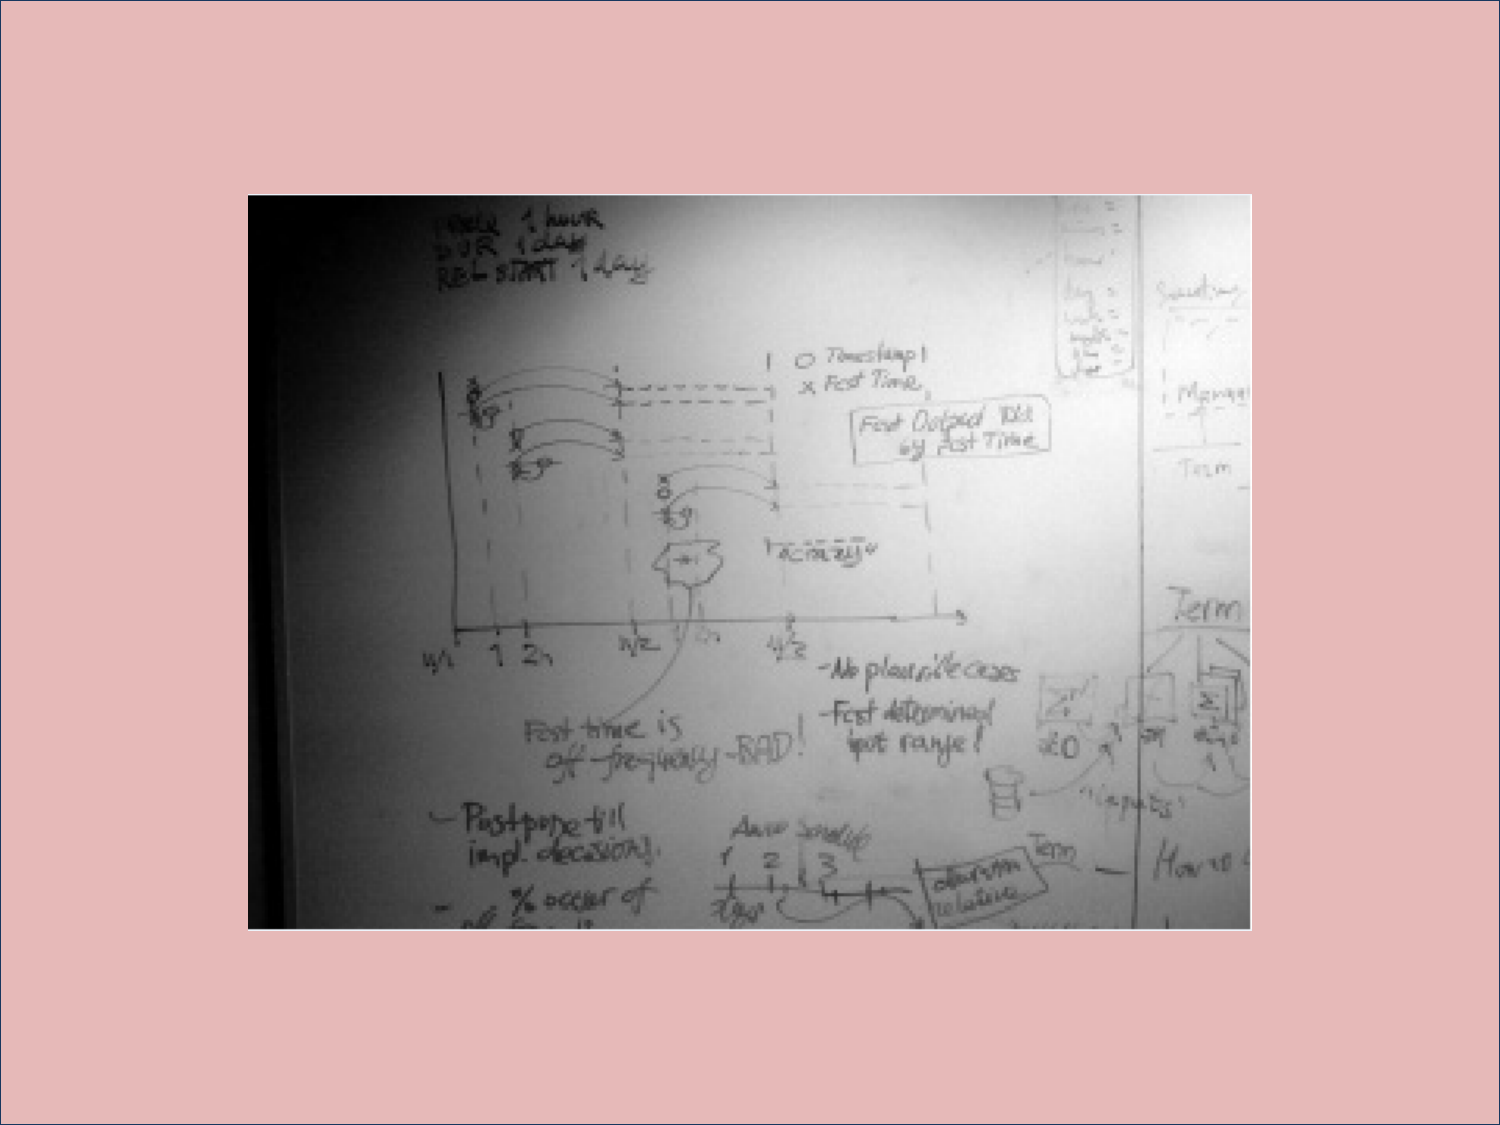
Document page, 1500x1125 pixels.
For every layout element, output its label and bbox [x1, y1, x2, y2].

text_box [0, 0, 1500, 1125]
picture [248, 194, 1252, 931]
